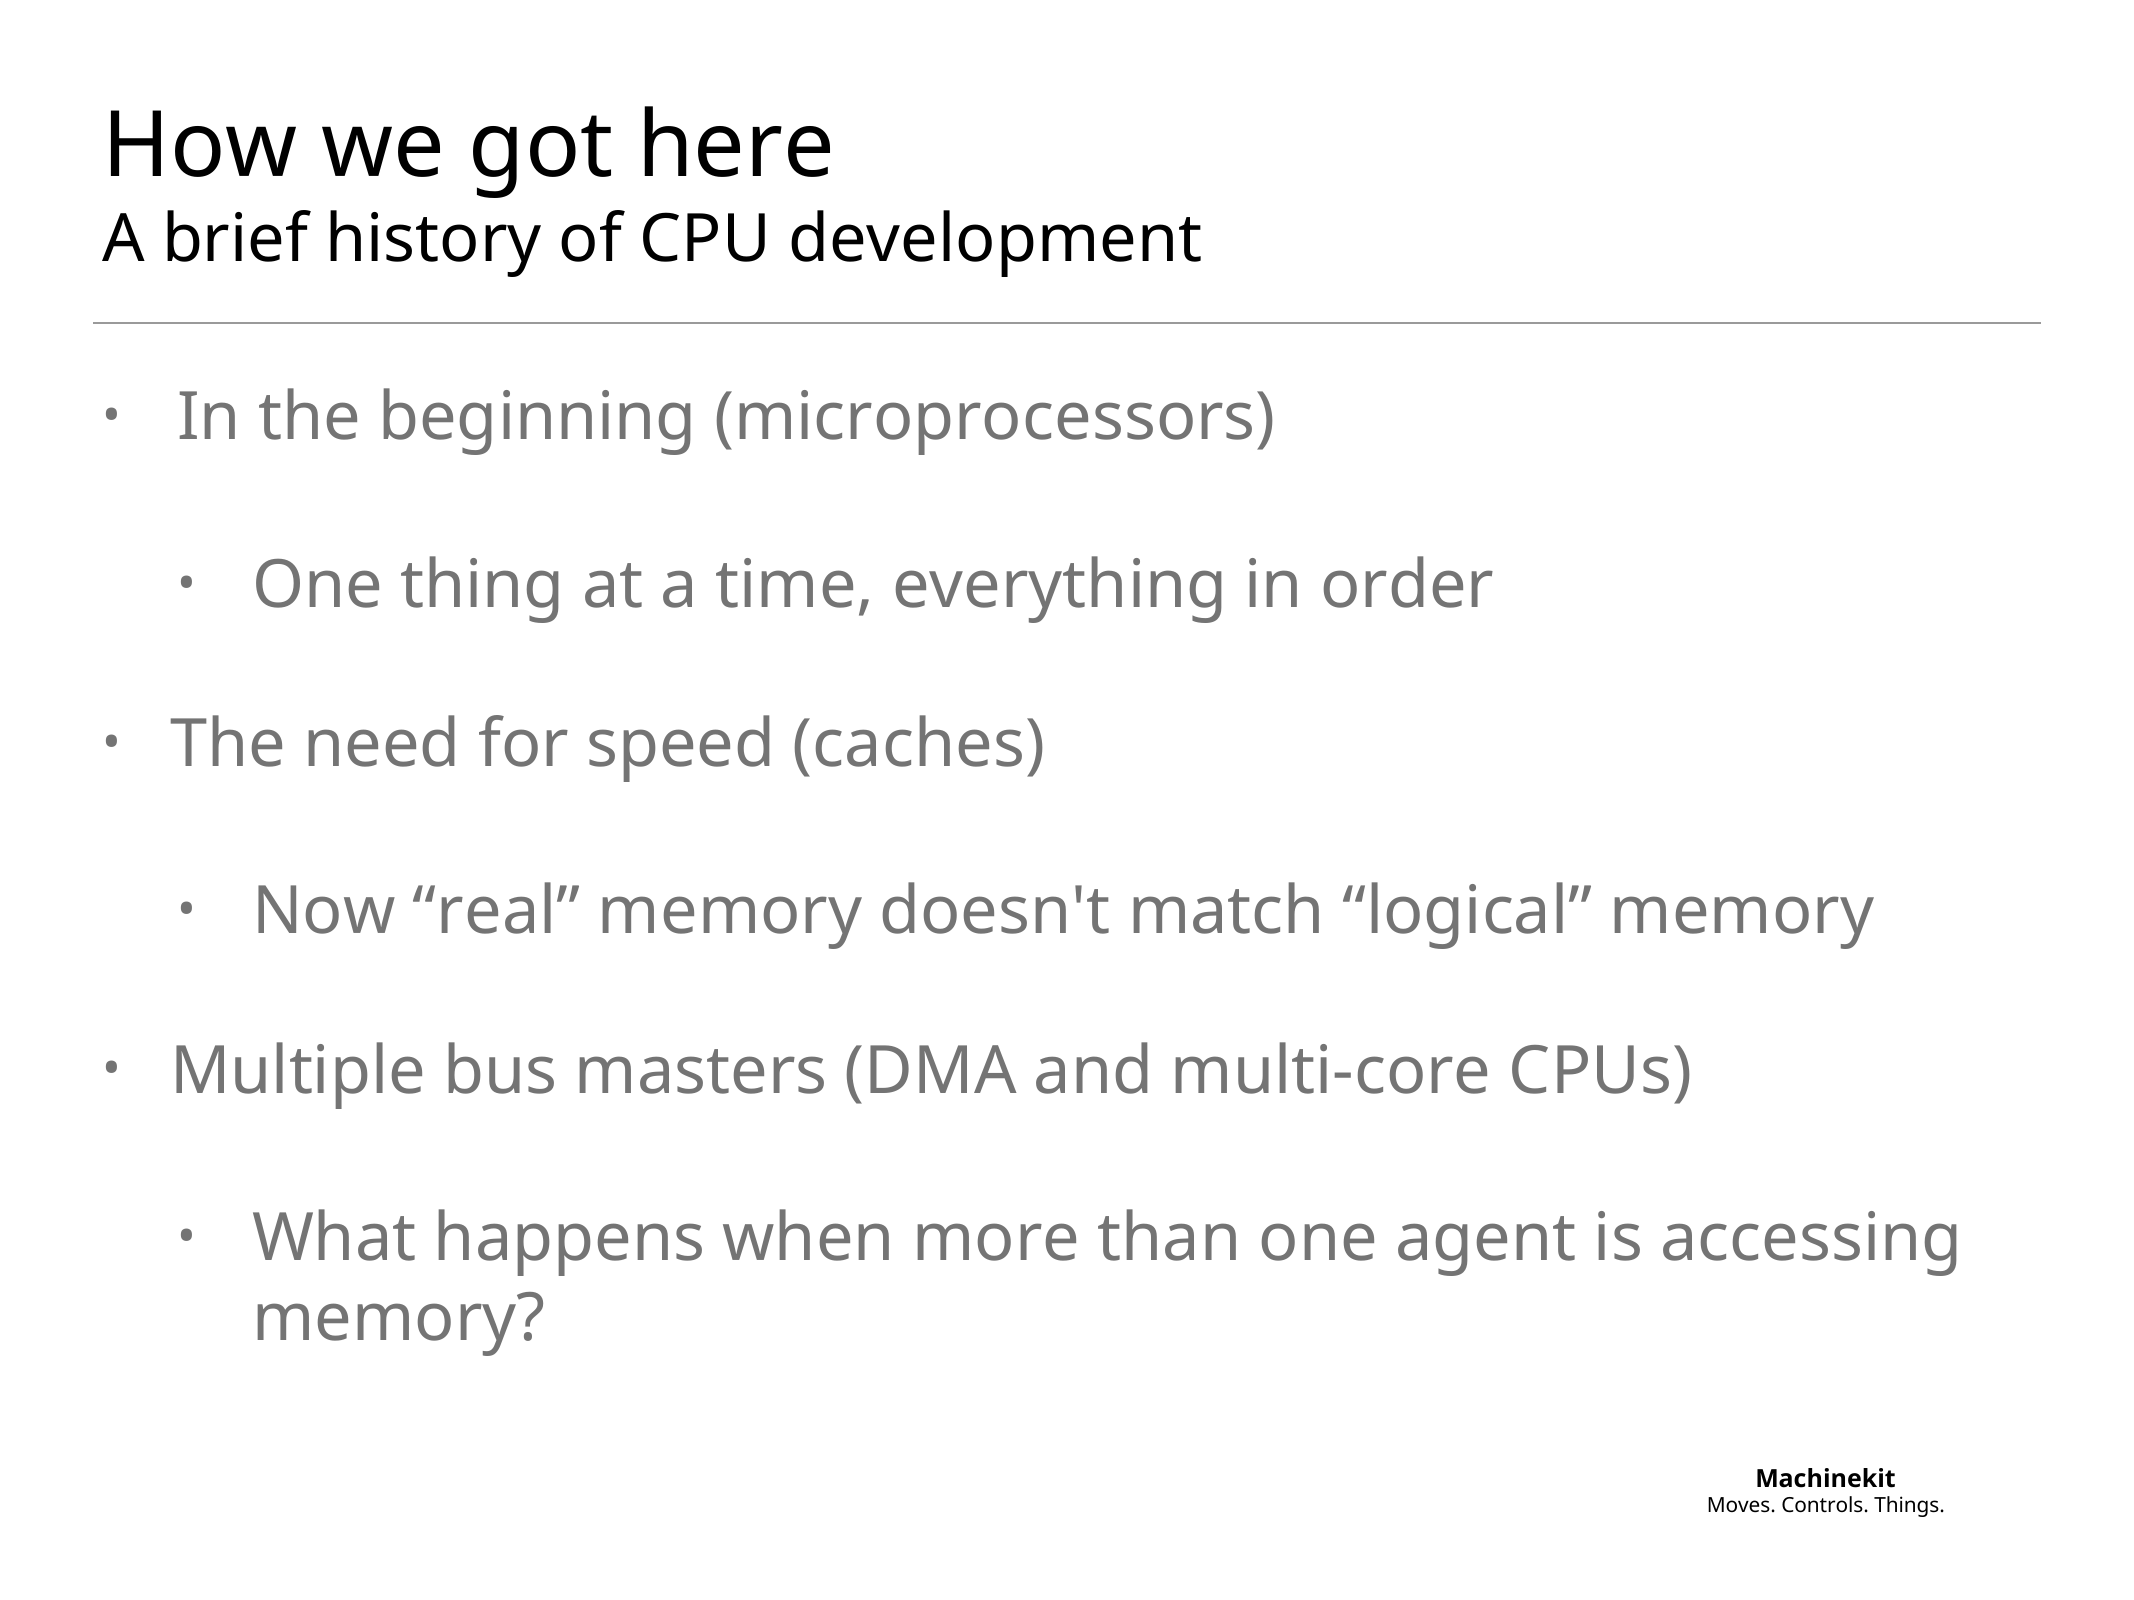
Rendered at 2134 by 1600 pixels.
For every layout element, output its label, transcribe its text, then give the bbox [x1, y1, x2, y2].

list In the beginning (microprocessors) One thing at a time, everything in order The need for speed (caches) Now “real” memory doesn't match “logical” memory Multiple bus masters (DMA and multi-core CPUs) What happens when more than one agent is accessing memory? [93, 364, 2040, 1459]
title How we got here A brief history of CPU development [93, 54, 2040, 284]
